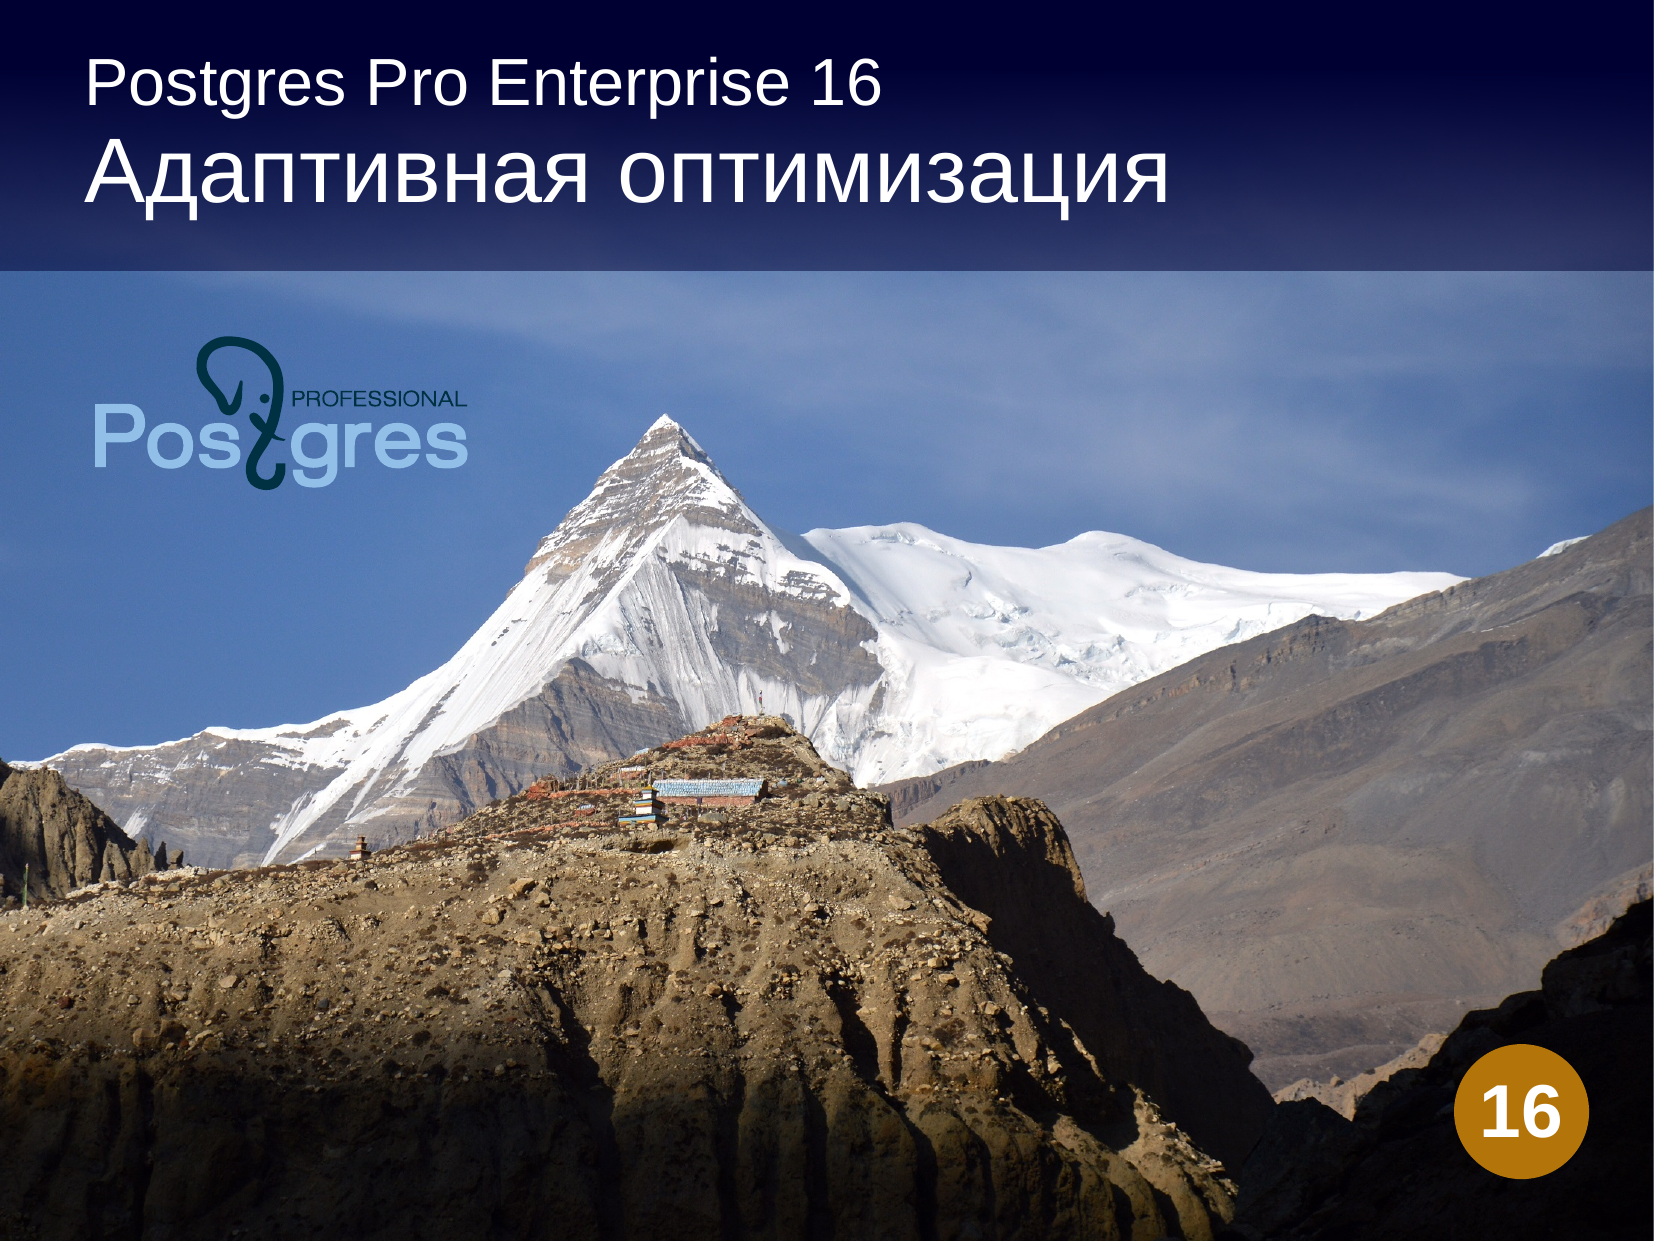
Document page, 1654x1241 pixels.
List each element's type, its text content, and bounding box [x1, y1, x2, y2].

picture [0, 271, 1654, 1241]
title Postgres Pro Enterprise 16 Адаптивная оптимизация [84, 44, 1636, 251]
text_box 16 [1454, 1044, 1590, 1180]
